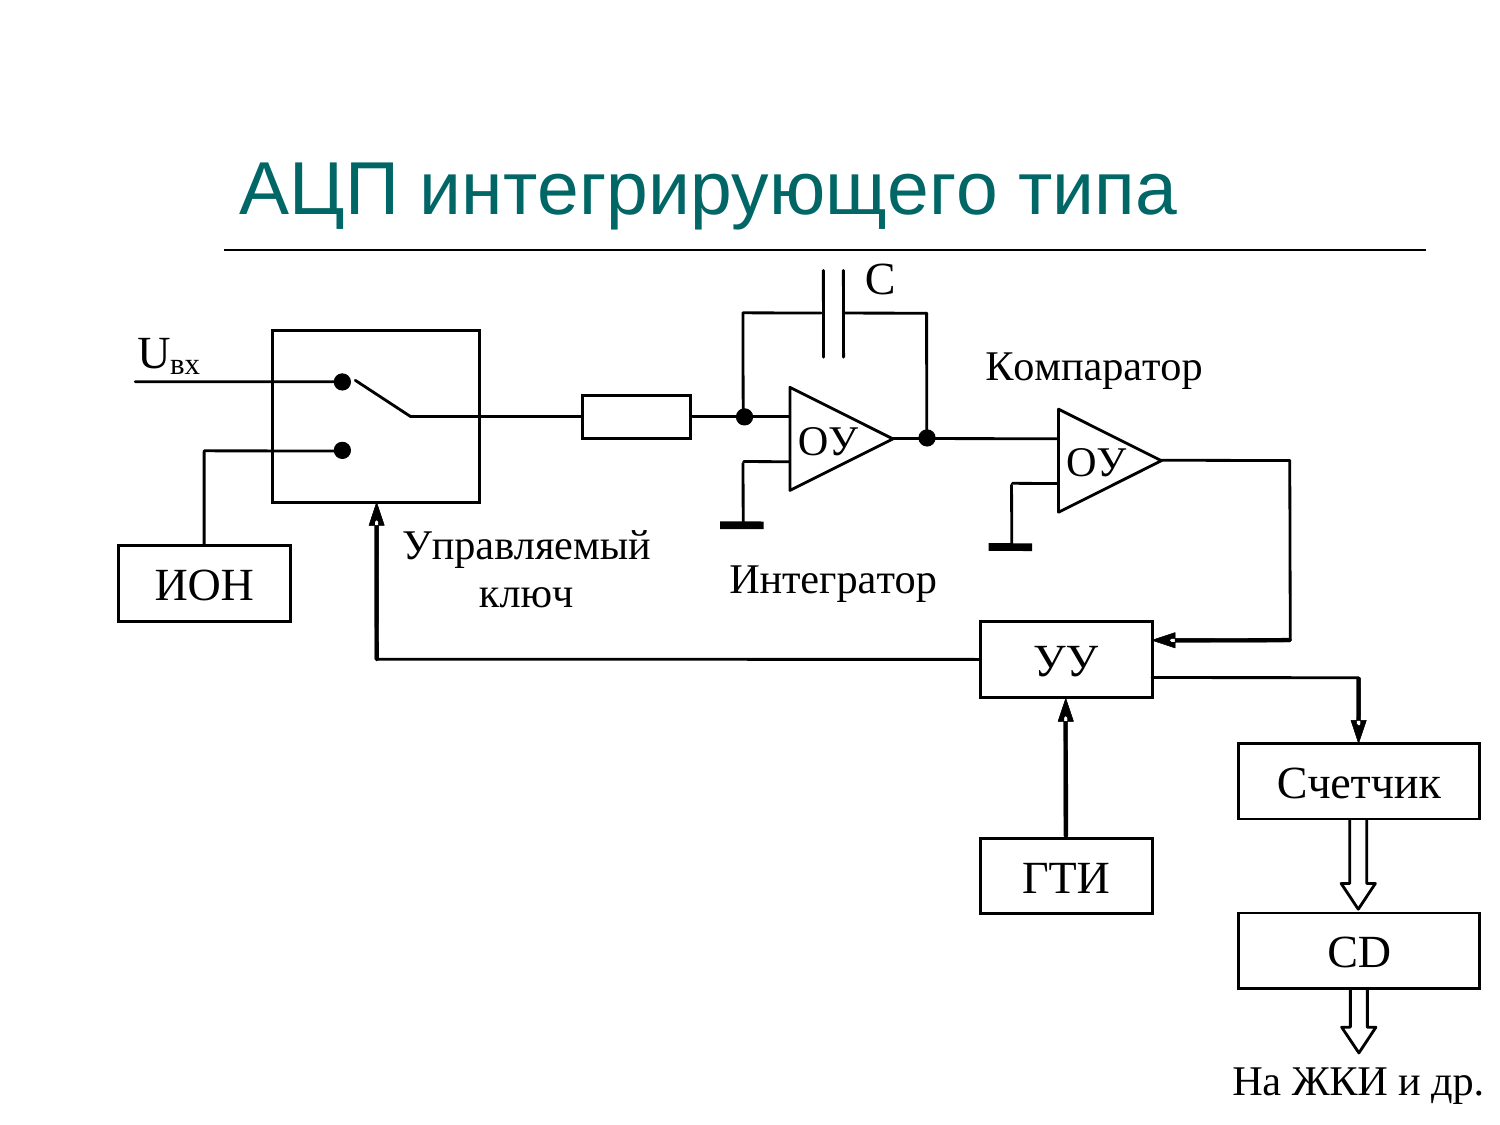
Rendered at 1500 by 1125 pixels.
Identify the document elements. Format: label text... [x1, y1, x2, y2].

title АЦП интегрирующего типа [224, 49, 1425, 237]
picture [106, 243, 1495, 1121]
